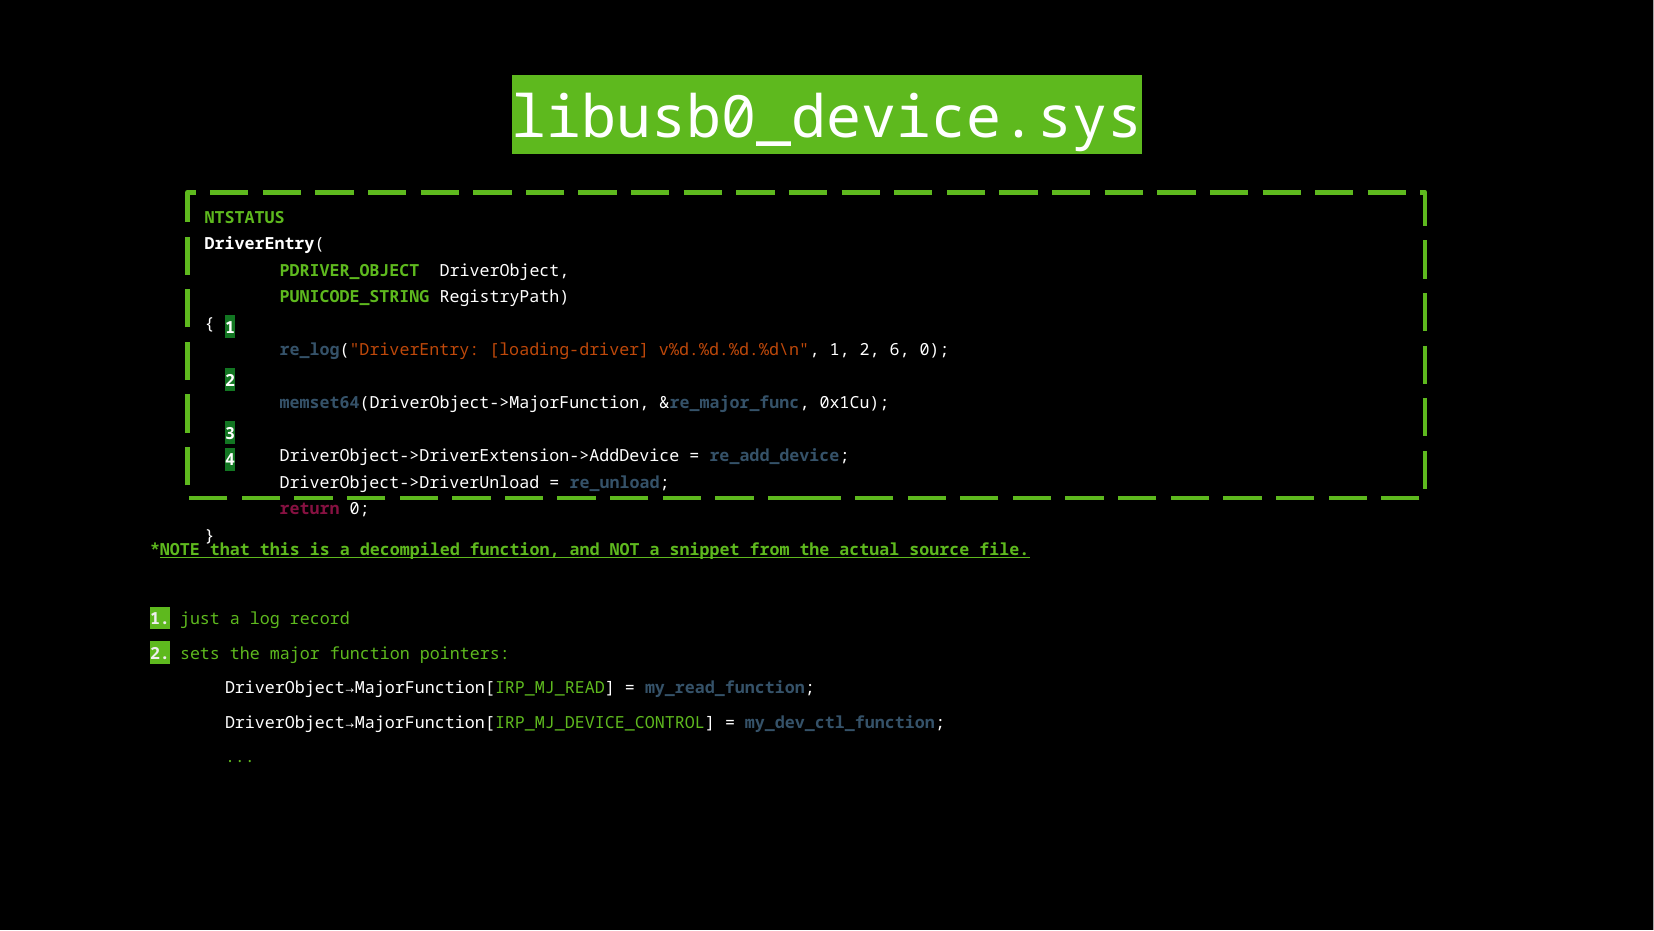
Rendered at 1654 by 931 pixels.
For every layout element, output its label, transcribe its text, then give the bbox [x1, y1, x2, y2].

text_box NTSTATUS DriverEntry( PDRIVER_OBJECT DriverObject, PUNICODE_STRING RegistryPath) { re_log("DriverEntry: [loading-driver] v%d.%d.%d.%d\n", 1, 2, 6, 0); memset64(DriverObject->MajorFunction, &re_major_func, 0x1Cu); DriverObject->DriverExtension->AddDevice = re_add_device; DriverObject->DriverUnload = re_unload; return 0; } [187, 192, 1425, 498]
title libusb0_device.sys [82, 37, 1571, 193]
text_box 1 2 3 4 [225, 262, 263, 488]
text_box *NOTE that this is a decompiled function, and NOT a snippet from the actual source file. 1. just a log record 2. sets the major function pointers: DriverObject→MajorFunction[IRP_MJ_READ] = my_read_function; DriverObject→MajorFunction[IRP_MJ_DEVICE_CONTROL] = my_dev_ctl_function; ... [150, 525, 1463, 901]
